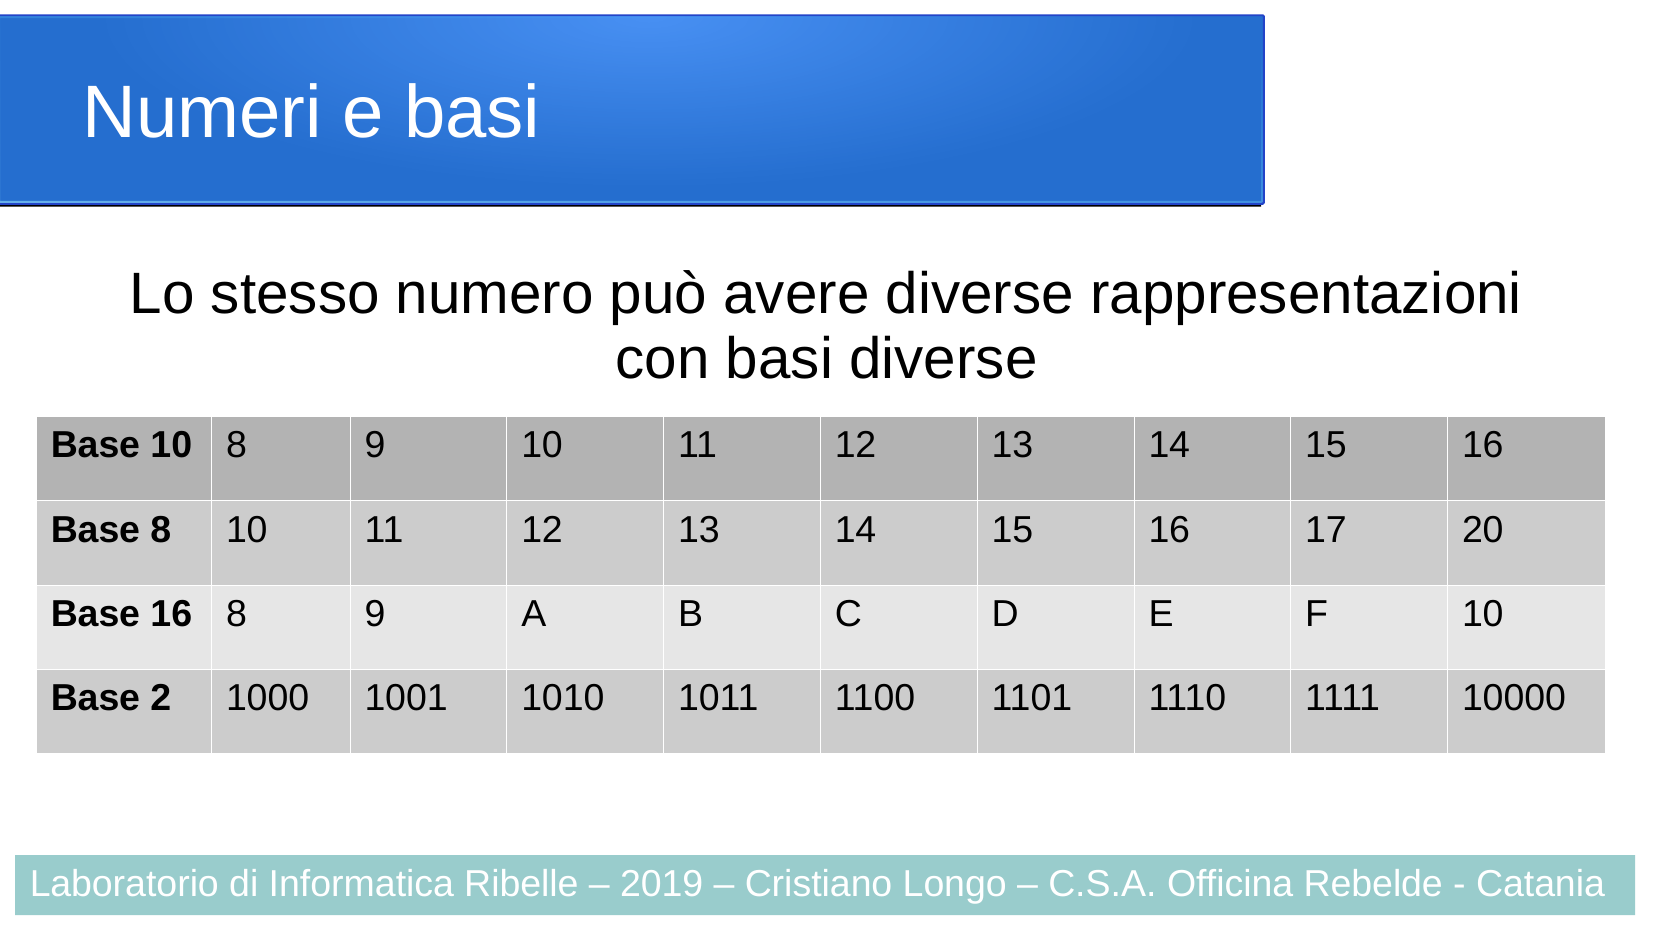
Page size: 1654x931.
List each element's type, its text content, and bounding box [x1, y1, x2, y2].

table_cell 8 [212, 586, 350, 669]
table_cell 15 [978, 501, 1134, 585]
table_cell 1000 [212, 670, 350, 753]
subtitle Lo stesso numero può avere diverse rappresentazioni con basi diverse [82, 210, 1571, 416]
table_cell 1010 [507, 670, 663, 753]
table_header 16 [1448, 417, 1605, 500]
table_cell 10000 [1448, 670, 1605, 753]
table_cell 1110 [1135, 670, 1290, 753]
table_cell 17 [1291, 501, 1447, 585]
table_cell C [821, 586, 977, 669]
table_cell 1101 [978, 670, 1134, 753]
table_cell 12 [507, 501, 663, 585]
table_cell F [1291, 586, 1447, 669]
table_cell 14 [821, 501, 977, 585]
table_header 15 [1291, 417, 1447, 500]
table_cell 13 [664, 501, 820, 585]
table_header 13 [978, 417, 1134, 500]
table_cell 20 [1448, 501, 1605, 585]
table_cell Base 8 [37, 501, 211, 585]
table_header 9 [351, 417, 506, 500]
table_cell 9 [351, 586, 506, 669]
table_header 10 [507, 417, 663, 500]
table_cell E [1135, 586, 1290, 669]
table_cell 1011 [664, 670, 820, 753]
table_cell 10 [212, 501, 350, 585]
table_cell 1001 [351, 670, 506, 753]
table_cell B [664, 586, 820, 669]
table_cell 1111 [1291, 670, 1447, 753]
table_cell D [978, 586, 1134, 669]
text_box Laboratorio di Informatica Ribelle – 2019 – Cristiano Longo – C.S.A. Officina Rebelde - Catania [15, 855, 1636, 916]
table_cell 10 [1448, 586, 1605, 669]
table_header 12 [821, 417, 977, 500]
table_cell 1100 [821, 670, 977, 753]
table_header 14 [1135, 417, 1290, 500]
table_cell 16 [1135, 501, 1290, 585]
title Numeri e basi [82, 35, 1235, 189]
table_header Base 10 [37, 417, 211, 500]
table_cell Base 16 [37, 586, 211, 669]
table_cell A [507, 586, 663, 669]
table_header 8 [212, 417, 350, 500]
table_cell 11 [351, 501, 506, 585]
table_header 11 [664, 417, 820, 500]
table_cell Base 2 [37, 670, 211, 753]
